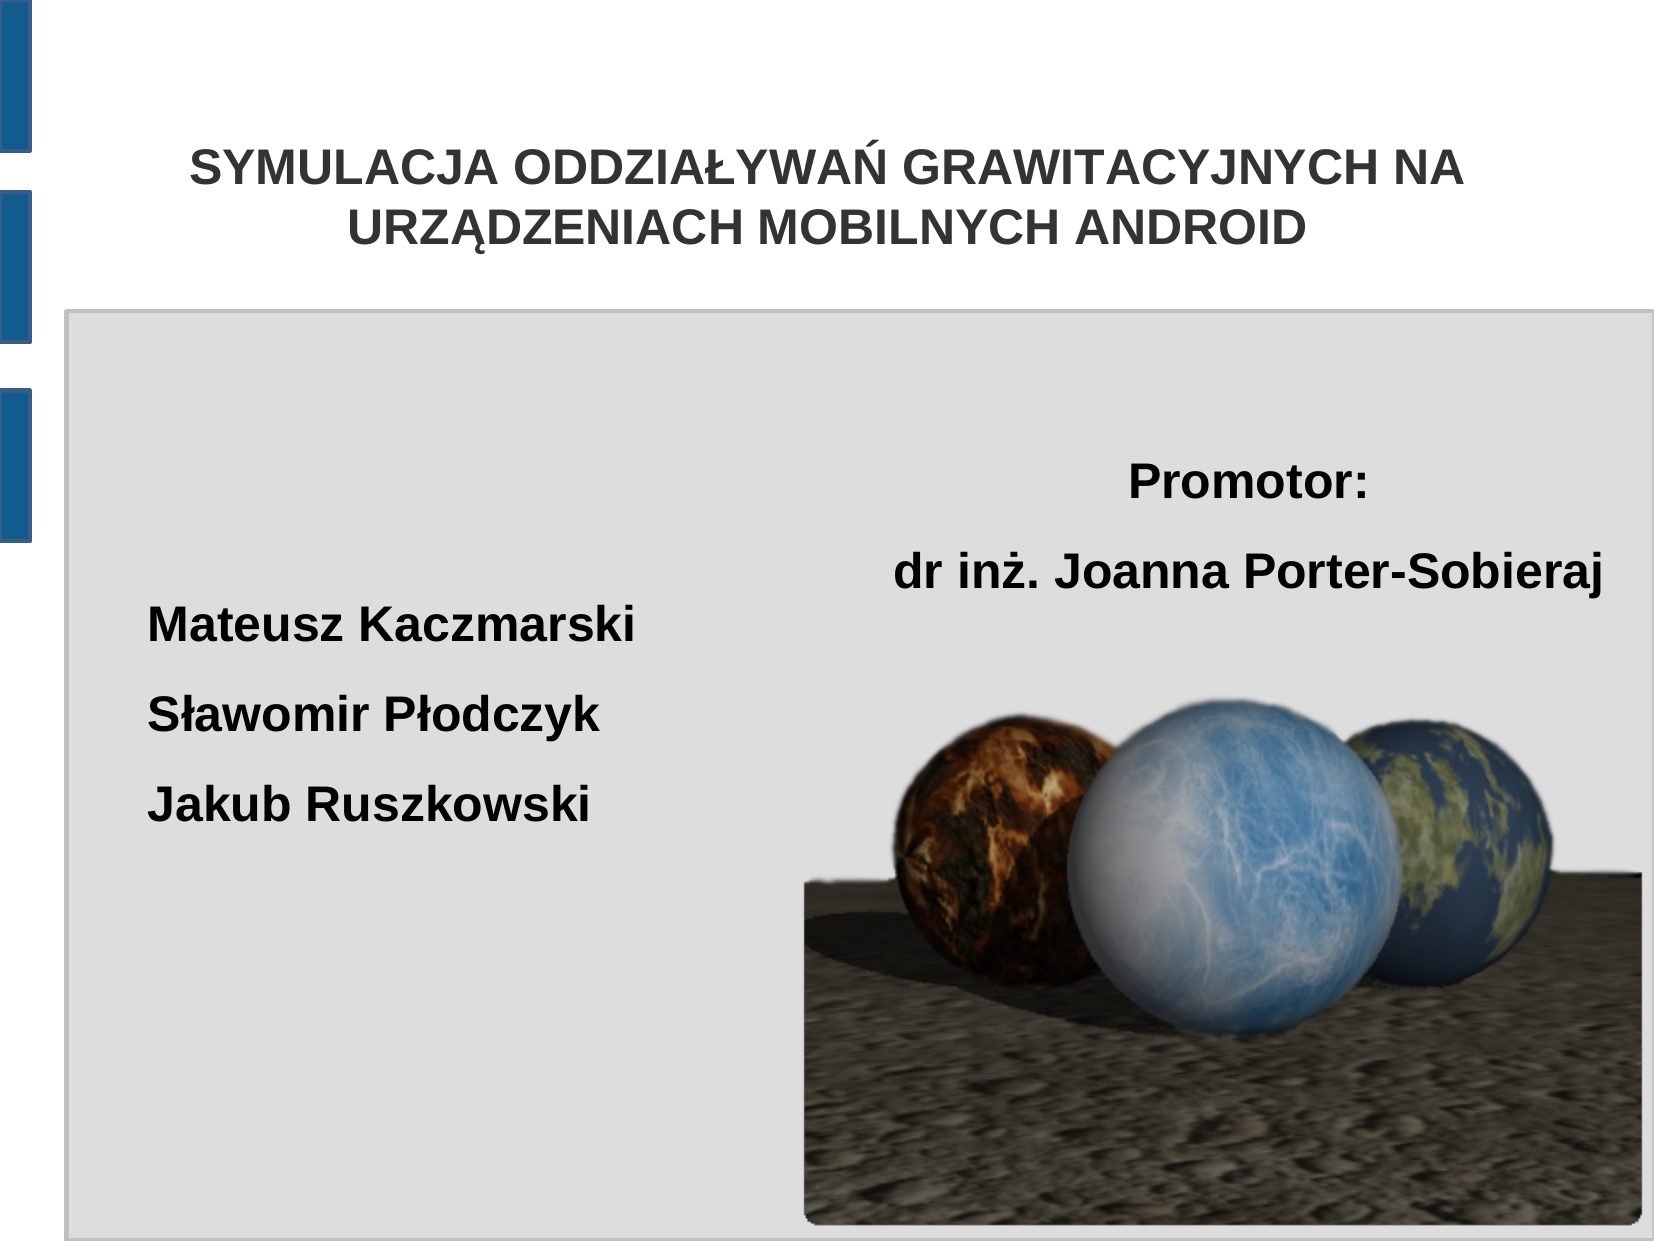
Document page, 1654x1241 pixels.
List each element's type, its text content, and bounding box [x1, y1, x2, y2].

list Promotor: dr inż. Joanna Porter-Sobieraj [803, 448, 1607, 674]
list Mateusz Kaczmarski Sławomir Płodczyk Jakub Ruszkowski [59, 531, 721, 888]
title SYMULACJA ODDZIAŁYWAŃ GRAWITACYJNYCH NA URZĄDZENIACH MOBILNYCH ANDROID [121, 91, 1534, 299]
picture [791, 389, 1654, 1238]
